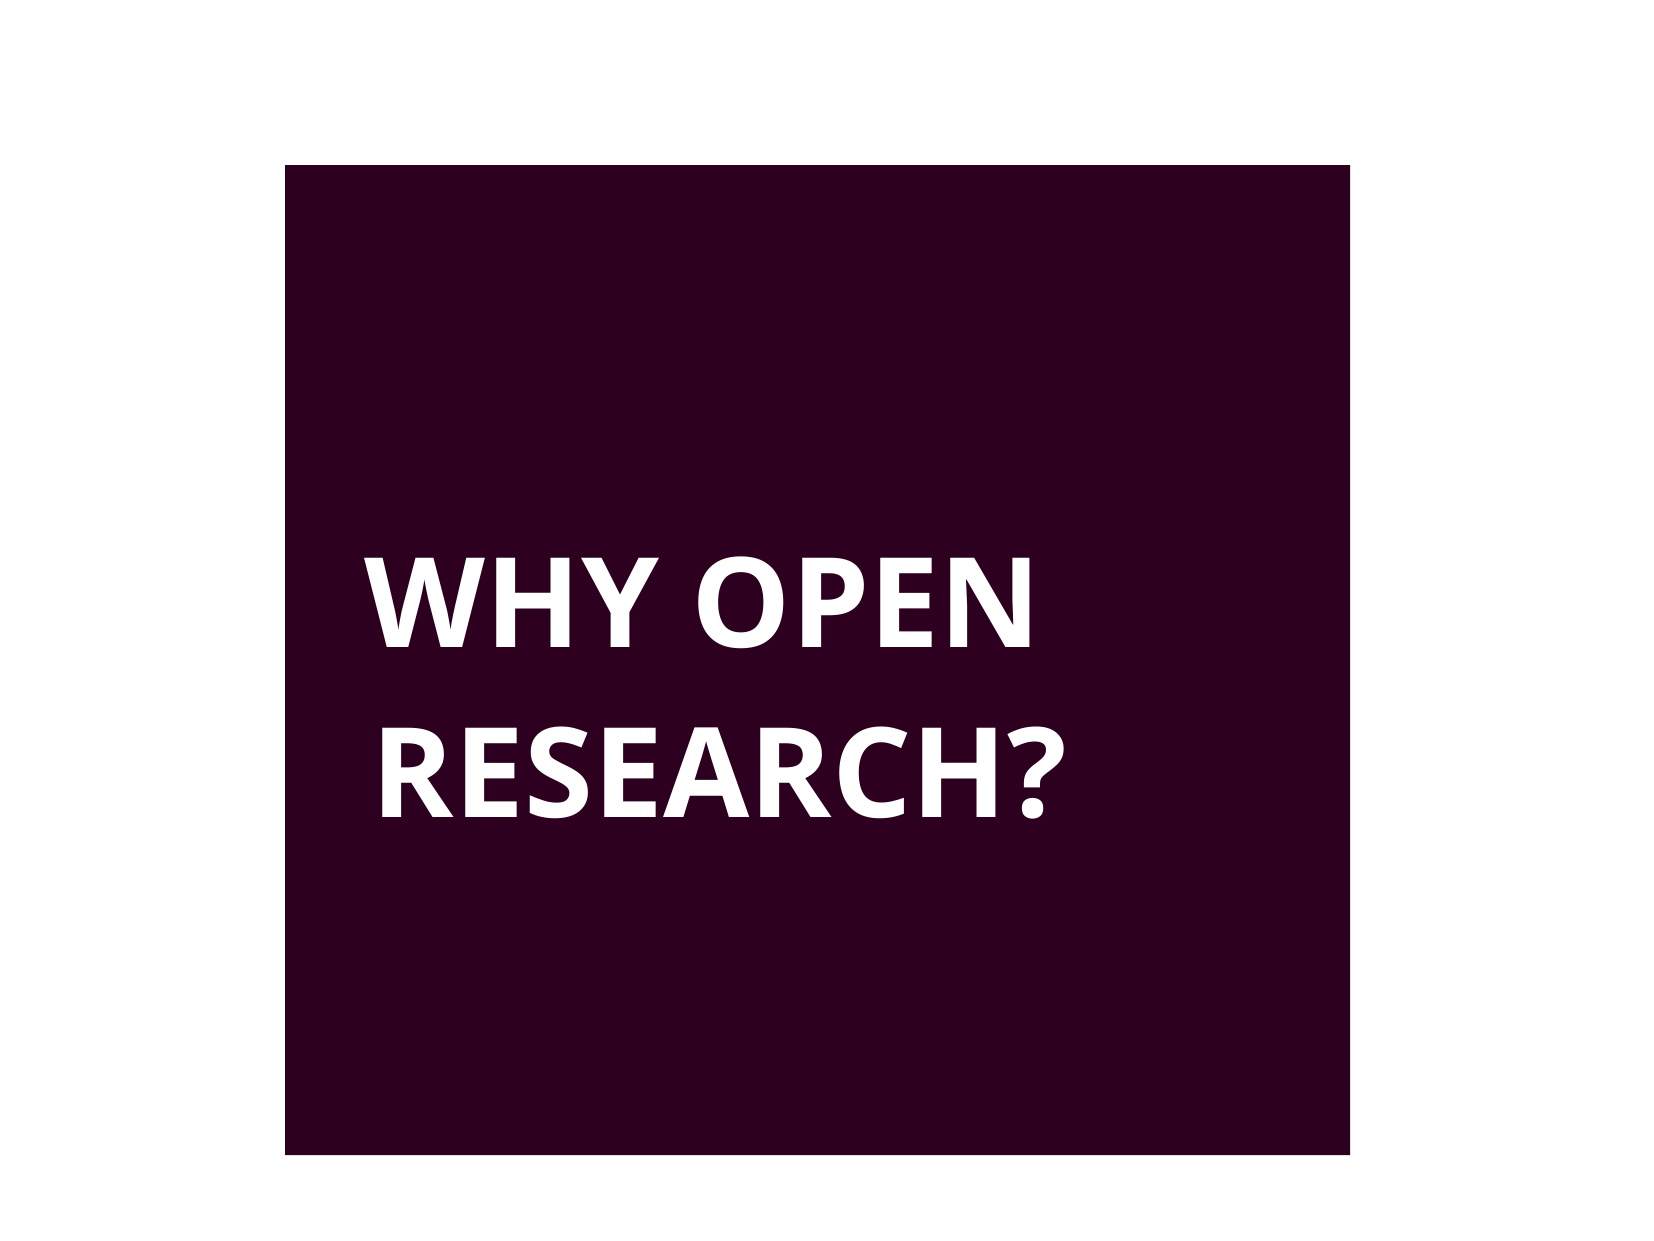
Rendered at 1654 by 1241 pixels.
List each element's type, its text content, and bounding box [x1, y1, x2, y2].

text_box WHY OPEN RESEARCH? [285, 165, 1351, 1156]
